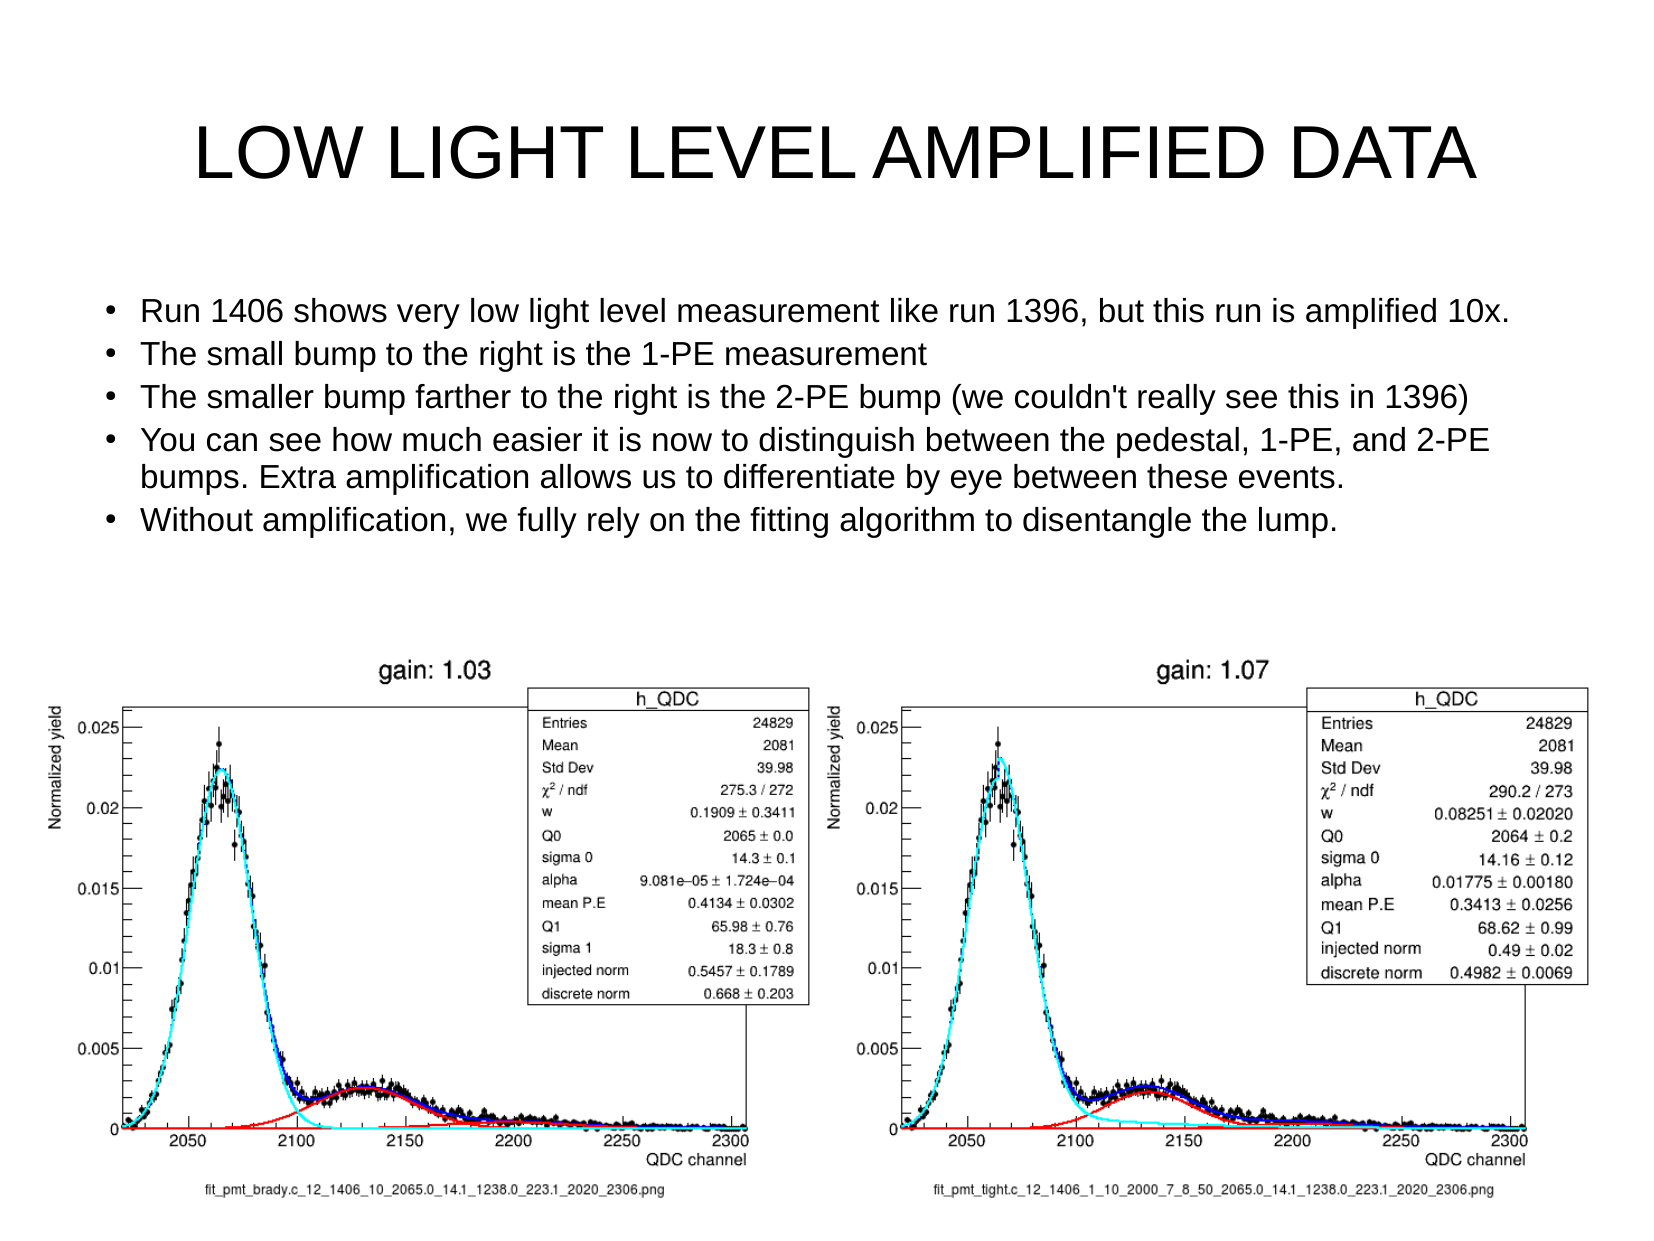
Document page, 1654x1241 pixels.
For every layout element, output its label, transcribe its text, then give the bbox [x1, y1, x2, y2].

title LOW LIGHT LEVEL AMPLIFIED DATA [82, 49, 1571, 257]
text_box Run 1406 shows very low light level measurement like run 1396, but this run is amplified 10x. The small bump to the right is the 1-PE measurement The smaller bump farther to the right is the 2-PE bump (we couldn't really see this in 1396) You can see how much easier it is now to distinguish between the pedestal, 1-PE, and 2-PE bumps. Extra amplification allows us to differentiate by eye between these events. Without amplification, we fully rely on the fitting algorithm to disentangle the lump. [90, 285, 1576, 547]
picture [45, 654, 1603, 1201]
